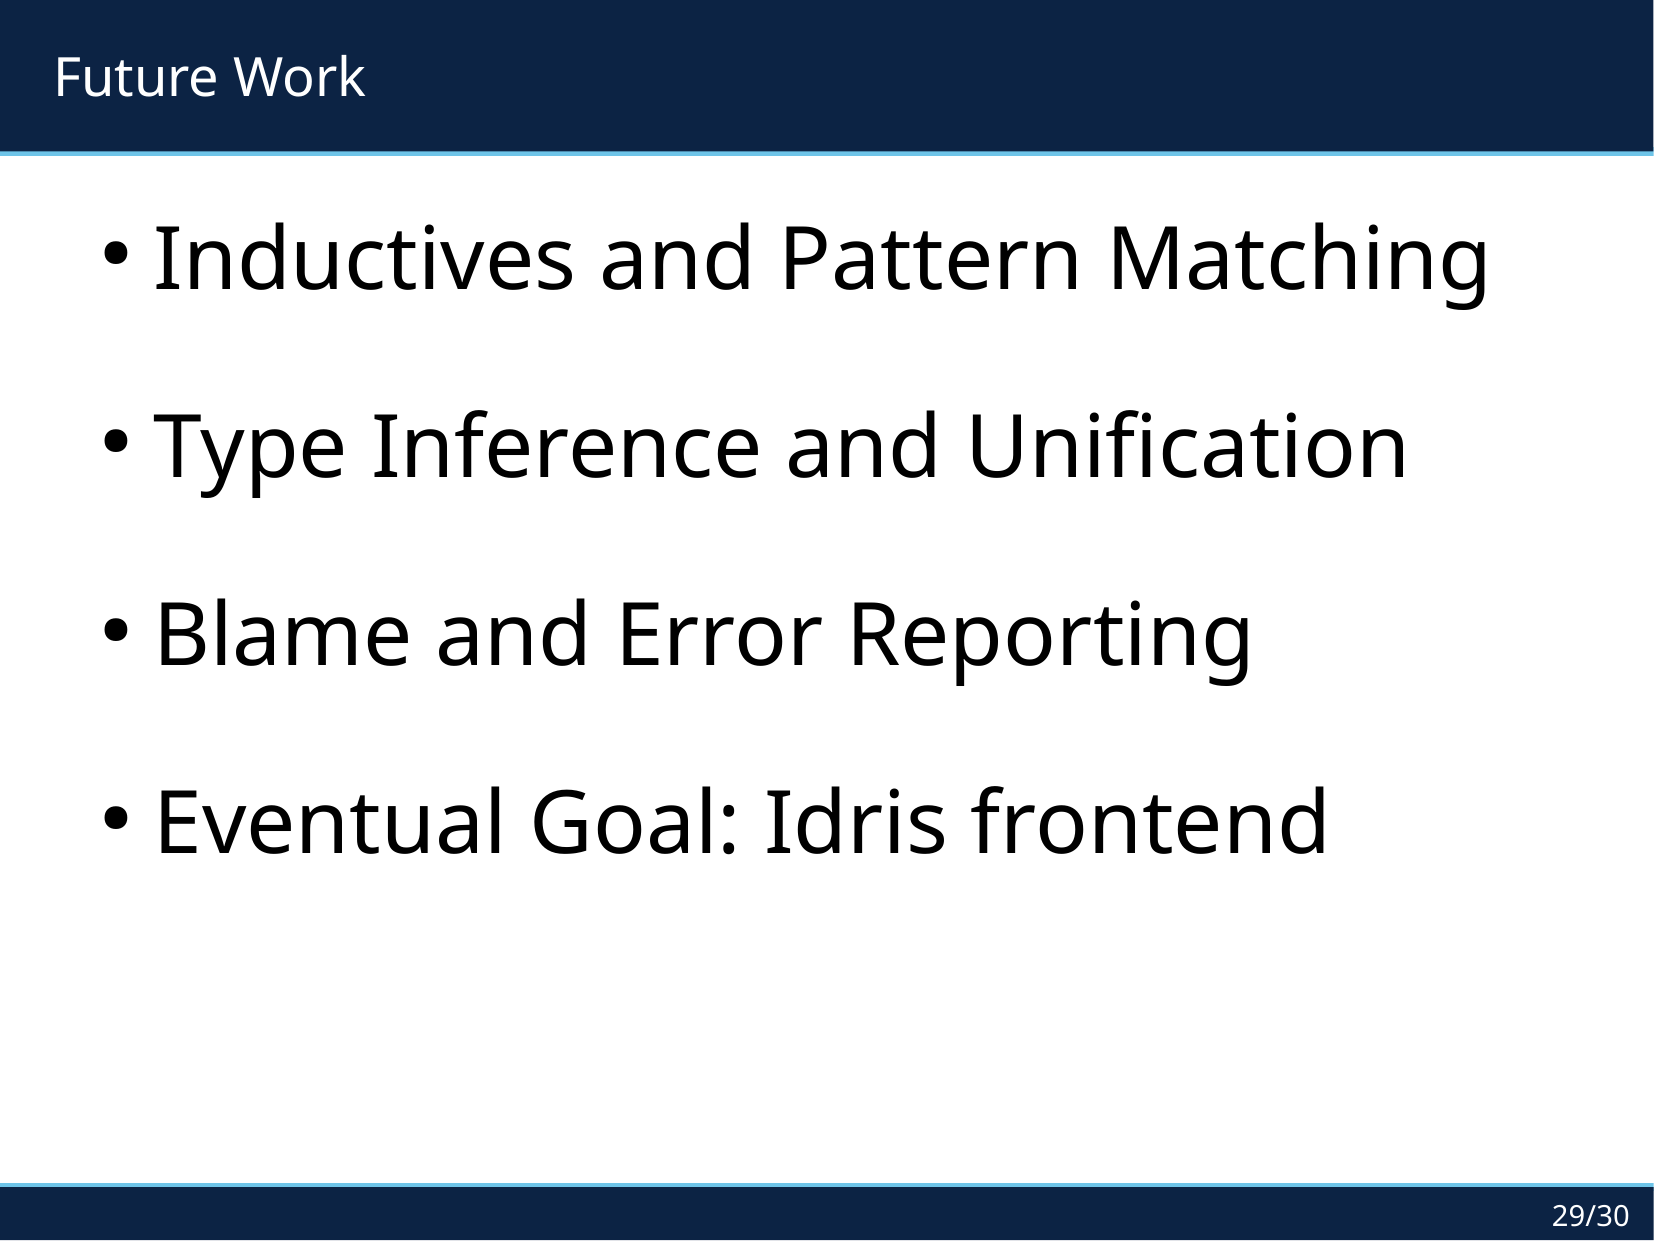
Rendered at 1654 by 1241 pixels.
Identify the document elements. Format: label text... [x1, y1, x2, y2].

list Inductives and Pattern Matching Type Inference and Unification Blame and Error Reporting Eventual Goal: Idris frontend [82, 195, 1571, 981]
title Future Work [0, 0, 1654, 152]
